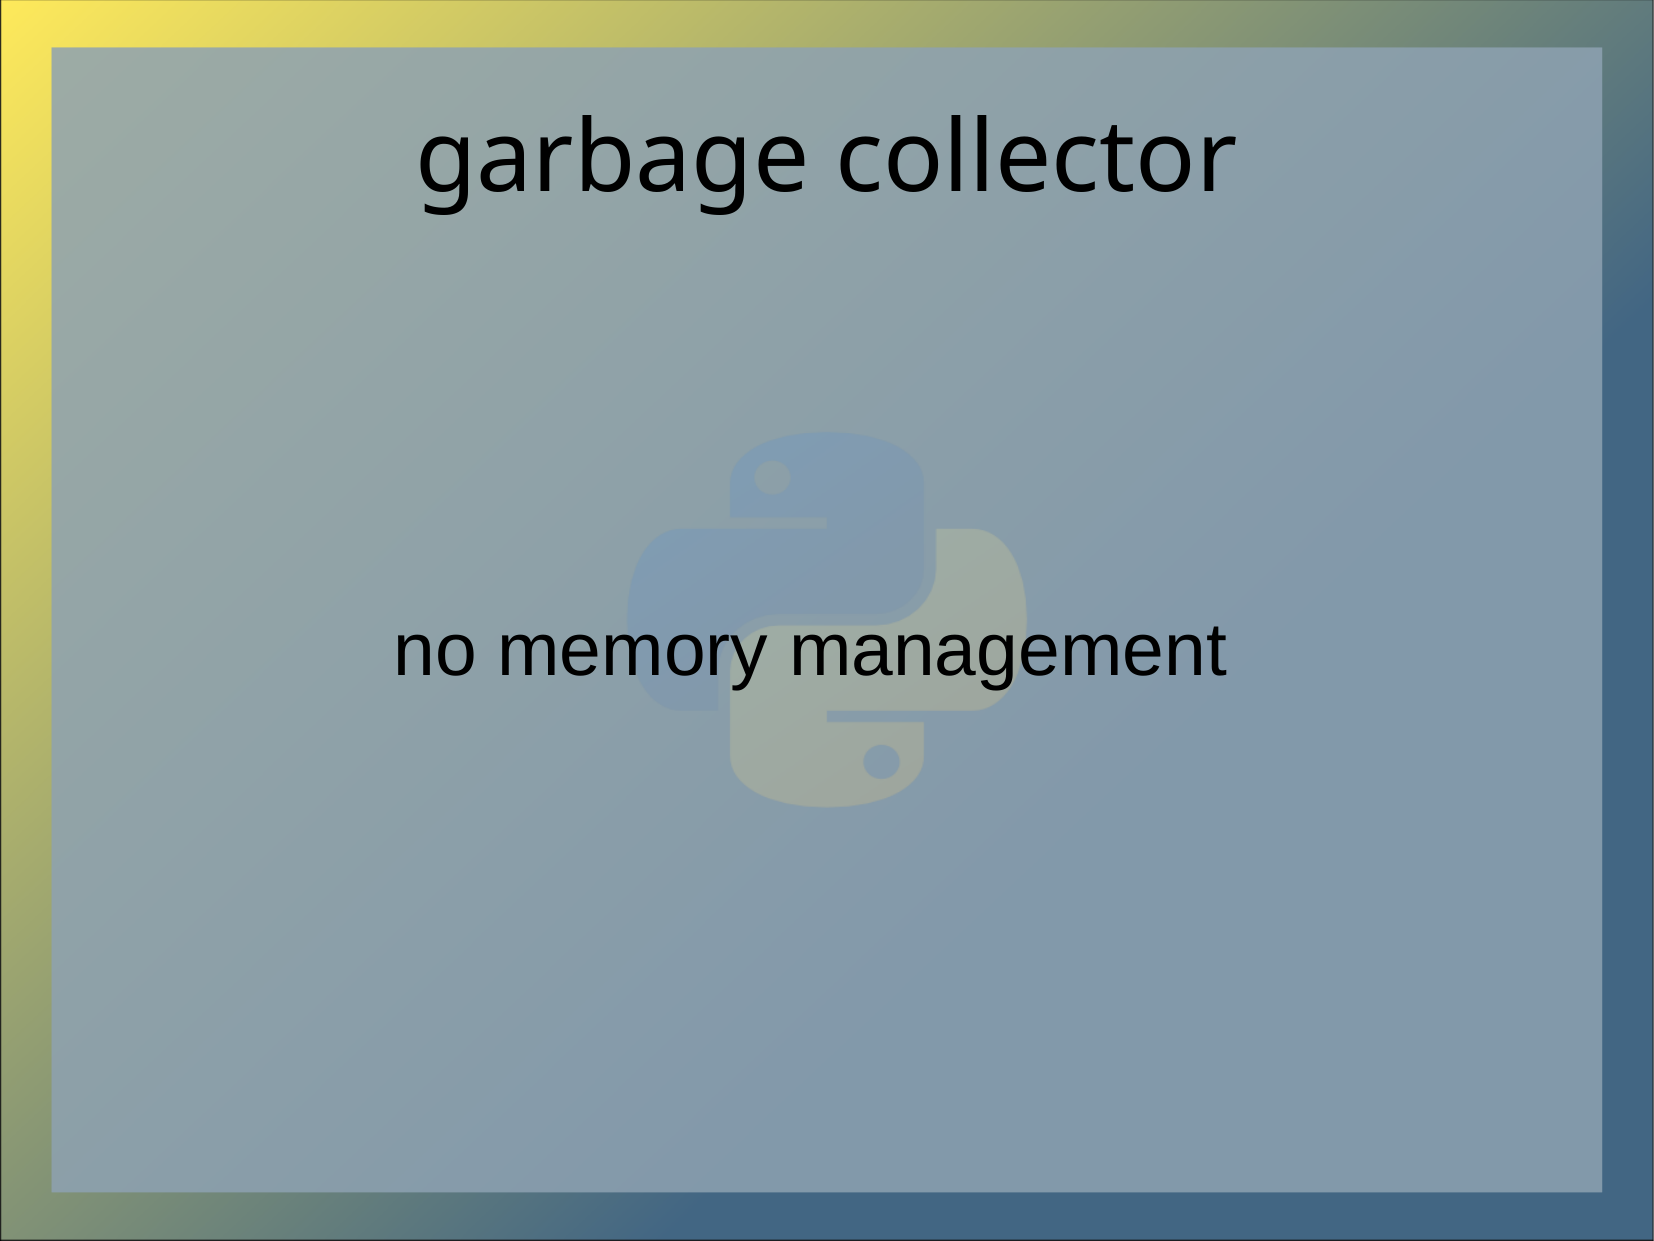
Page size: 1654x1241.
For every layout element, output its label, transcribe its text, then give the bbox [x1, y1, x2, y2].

picture [0, 0, 1654, 1241]
title garbage collector [82, 49, 1571, 257]
subtitle no memory management [82, 290, 1538, 1010]
